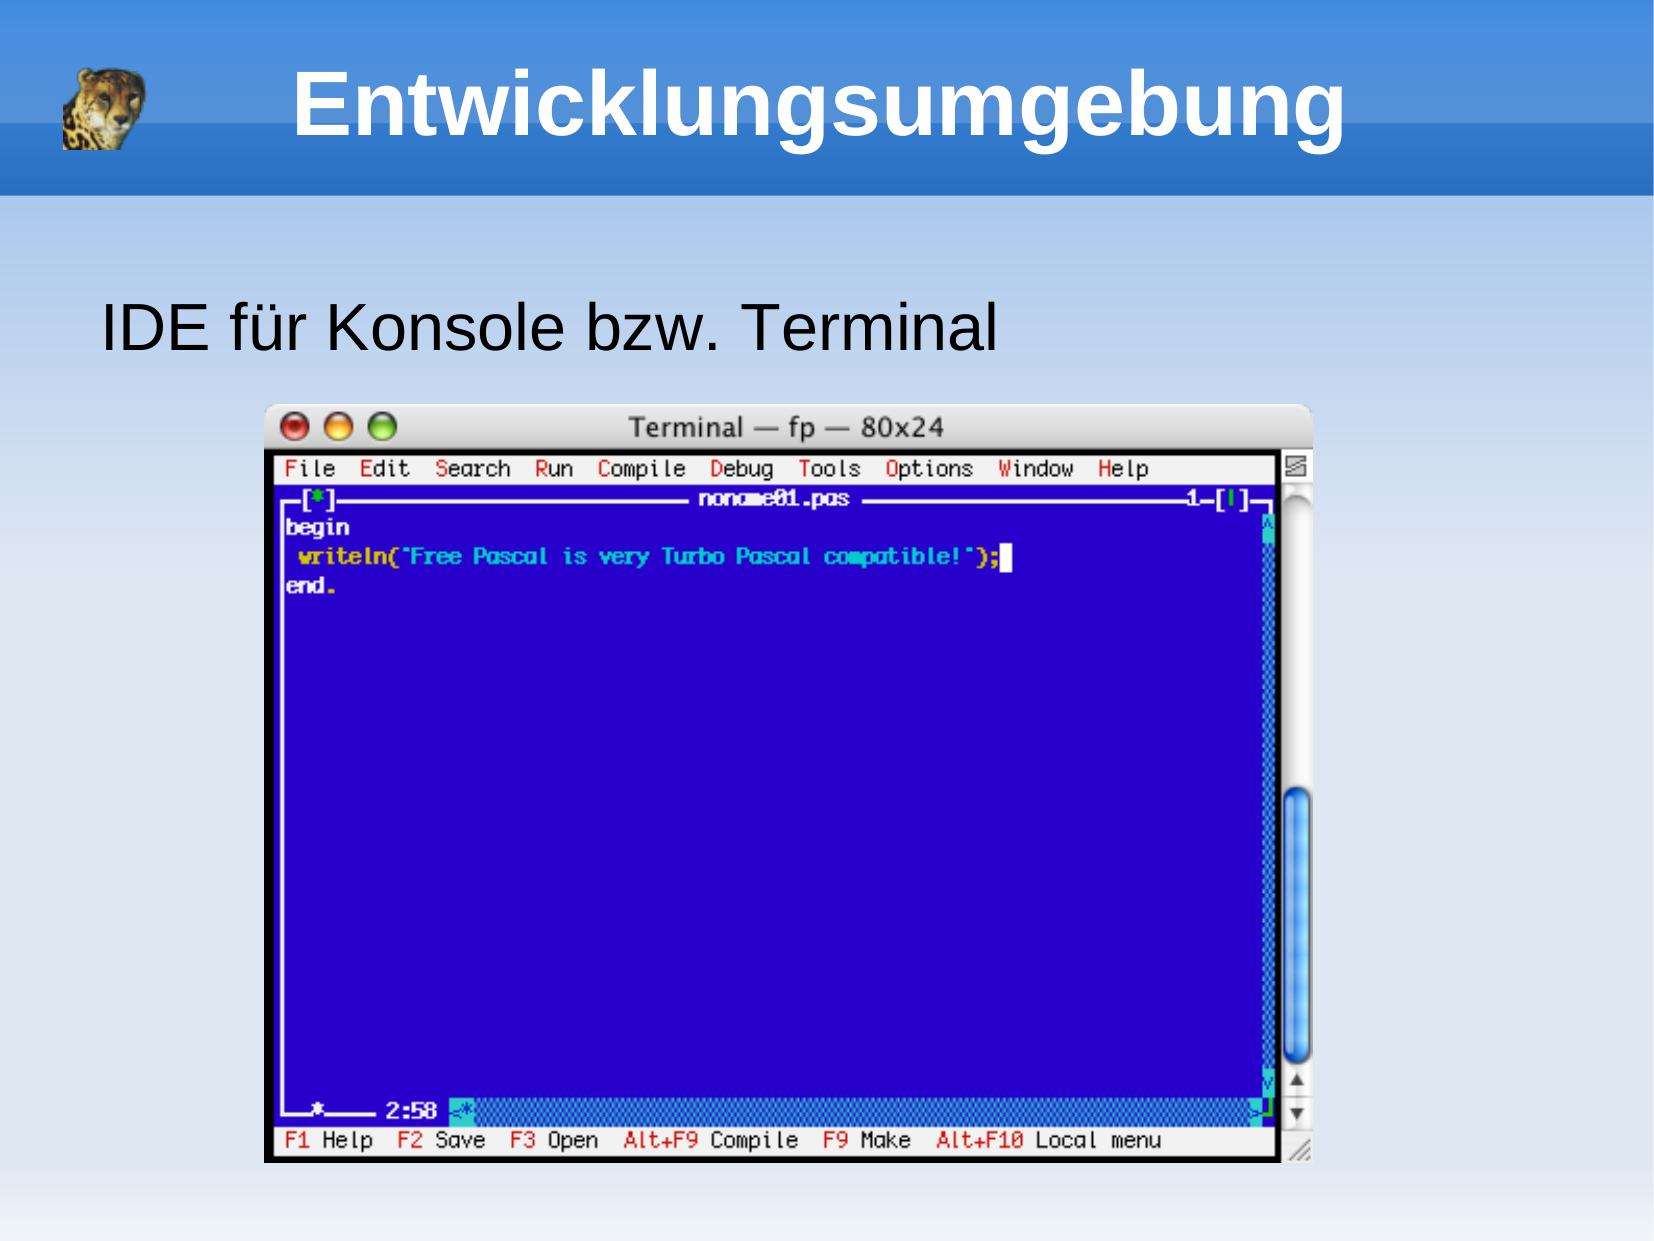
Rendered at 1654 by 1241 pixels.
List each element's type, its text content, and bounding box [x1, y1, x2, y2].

title Entwicklungsumgebung [76, 7, 1565, 200]
picture [0, 0, 1654, 1241]
list IDE für Konsole bzw. Terminal [82, 290, 1571, 1094]
